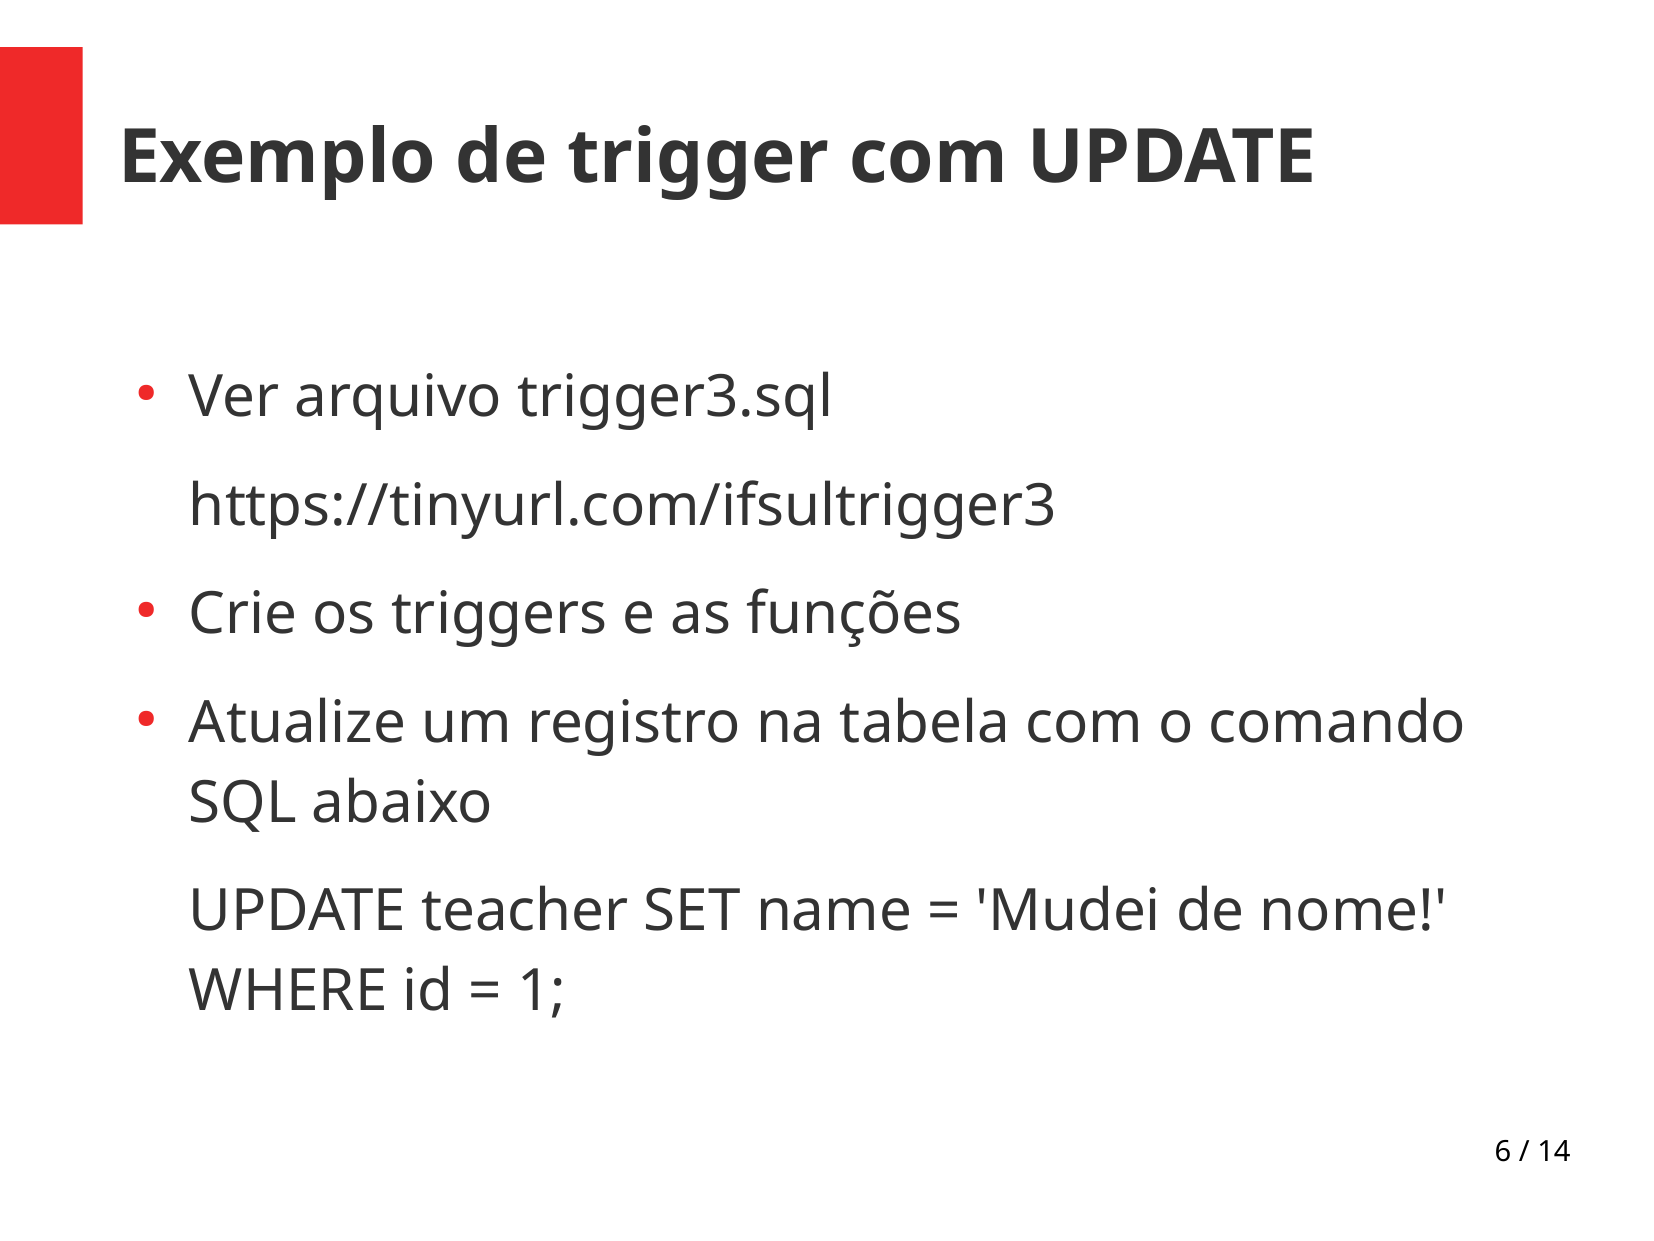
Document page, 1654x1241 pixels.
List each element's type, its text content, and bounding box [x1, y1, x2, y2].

list Ver arquivo trigger3.sql https://tinyurl.com/ifsultrigger3 Crie os triggers e as funções Atualize um registro na tabela com o comando SQL abaixo UPDATE teacher SET name = 'Mudei de nome!' WHERE id = 1; [118, 354, 1536, 1074]
title Exemplo de trigger com UPDATE [118, 49, 1571, 257]
